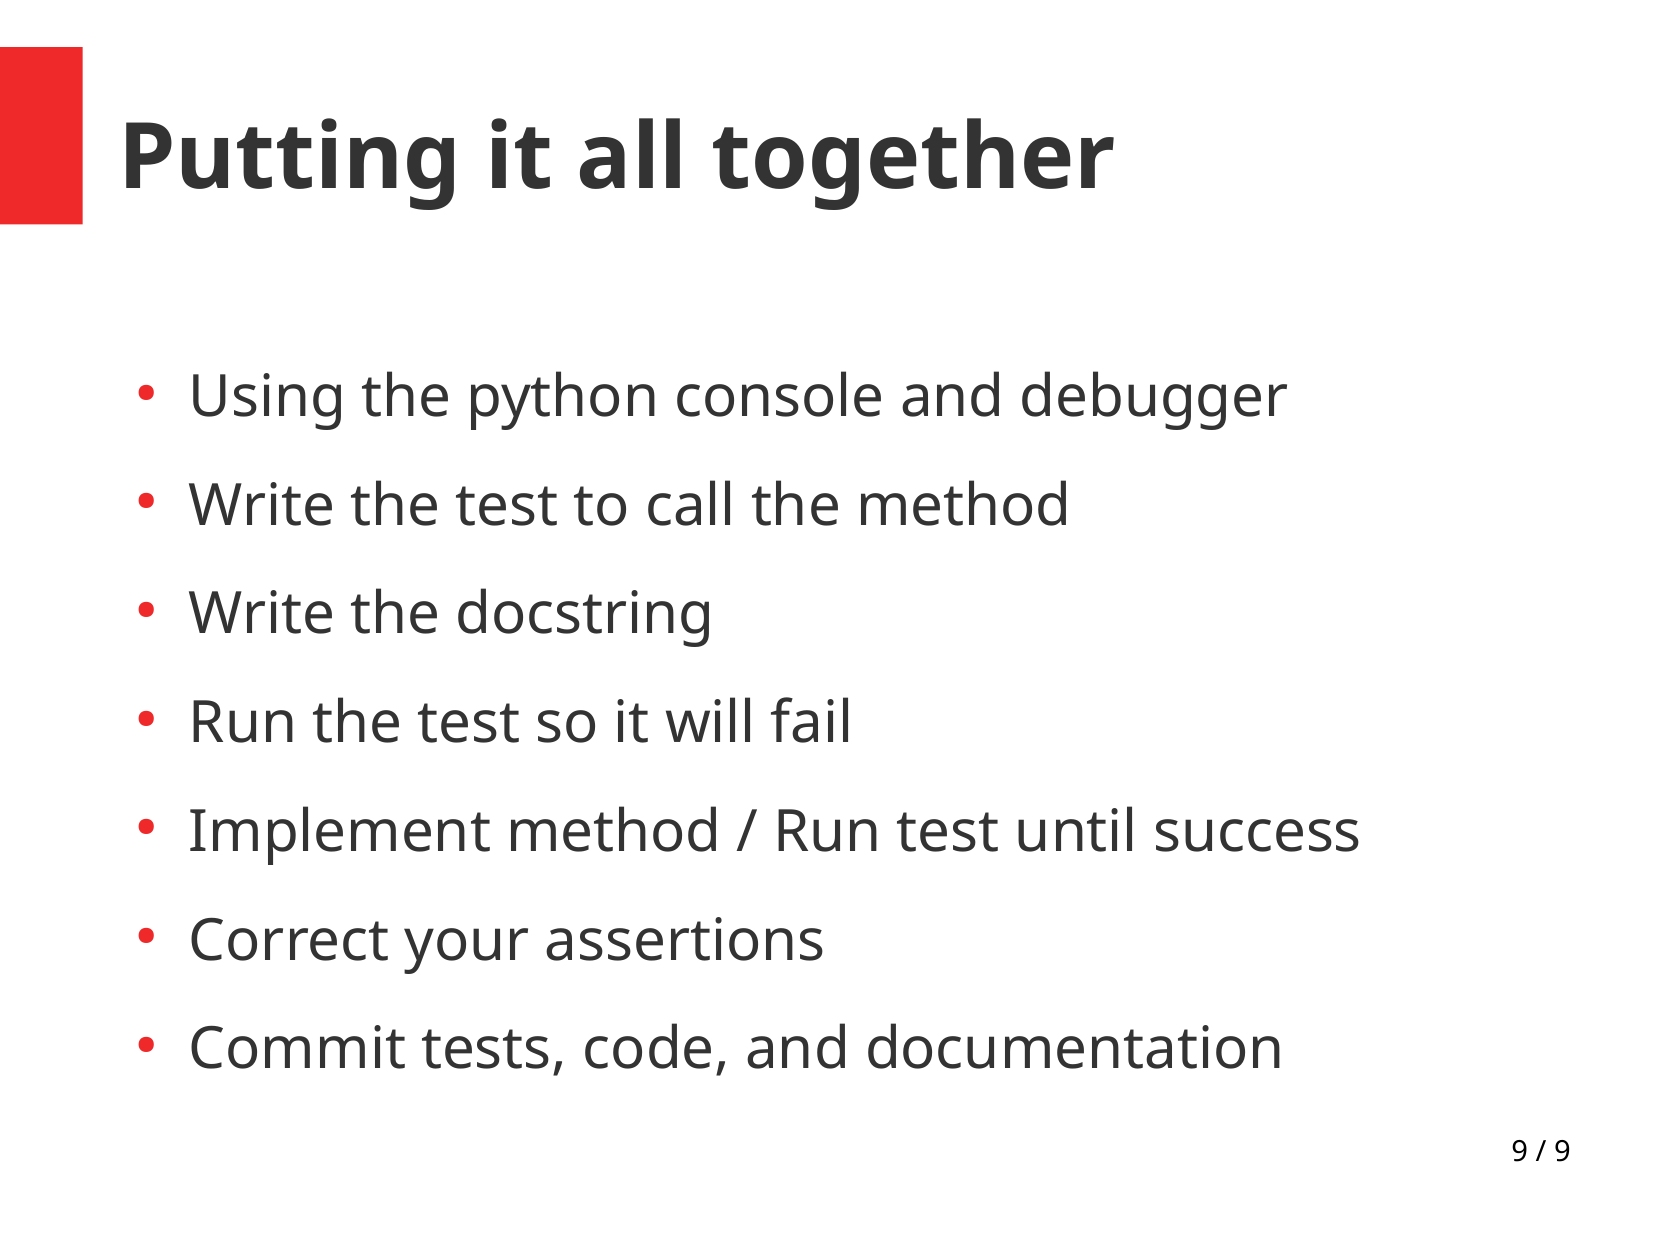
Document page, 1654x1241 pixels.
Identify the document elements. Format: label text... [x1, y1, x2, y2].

list Using the python console and debugger Write the test to call the method Write the docstring Run the test so it will fail Implement method / Run test until success Correct your assertions Commit tests, code, and documentation [118, 354, 1536, 1074]
title Putting it all together [118, 49, 1571, 257]
